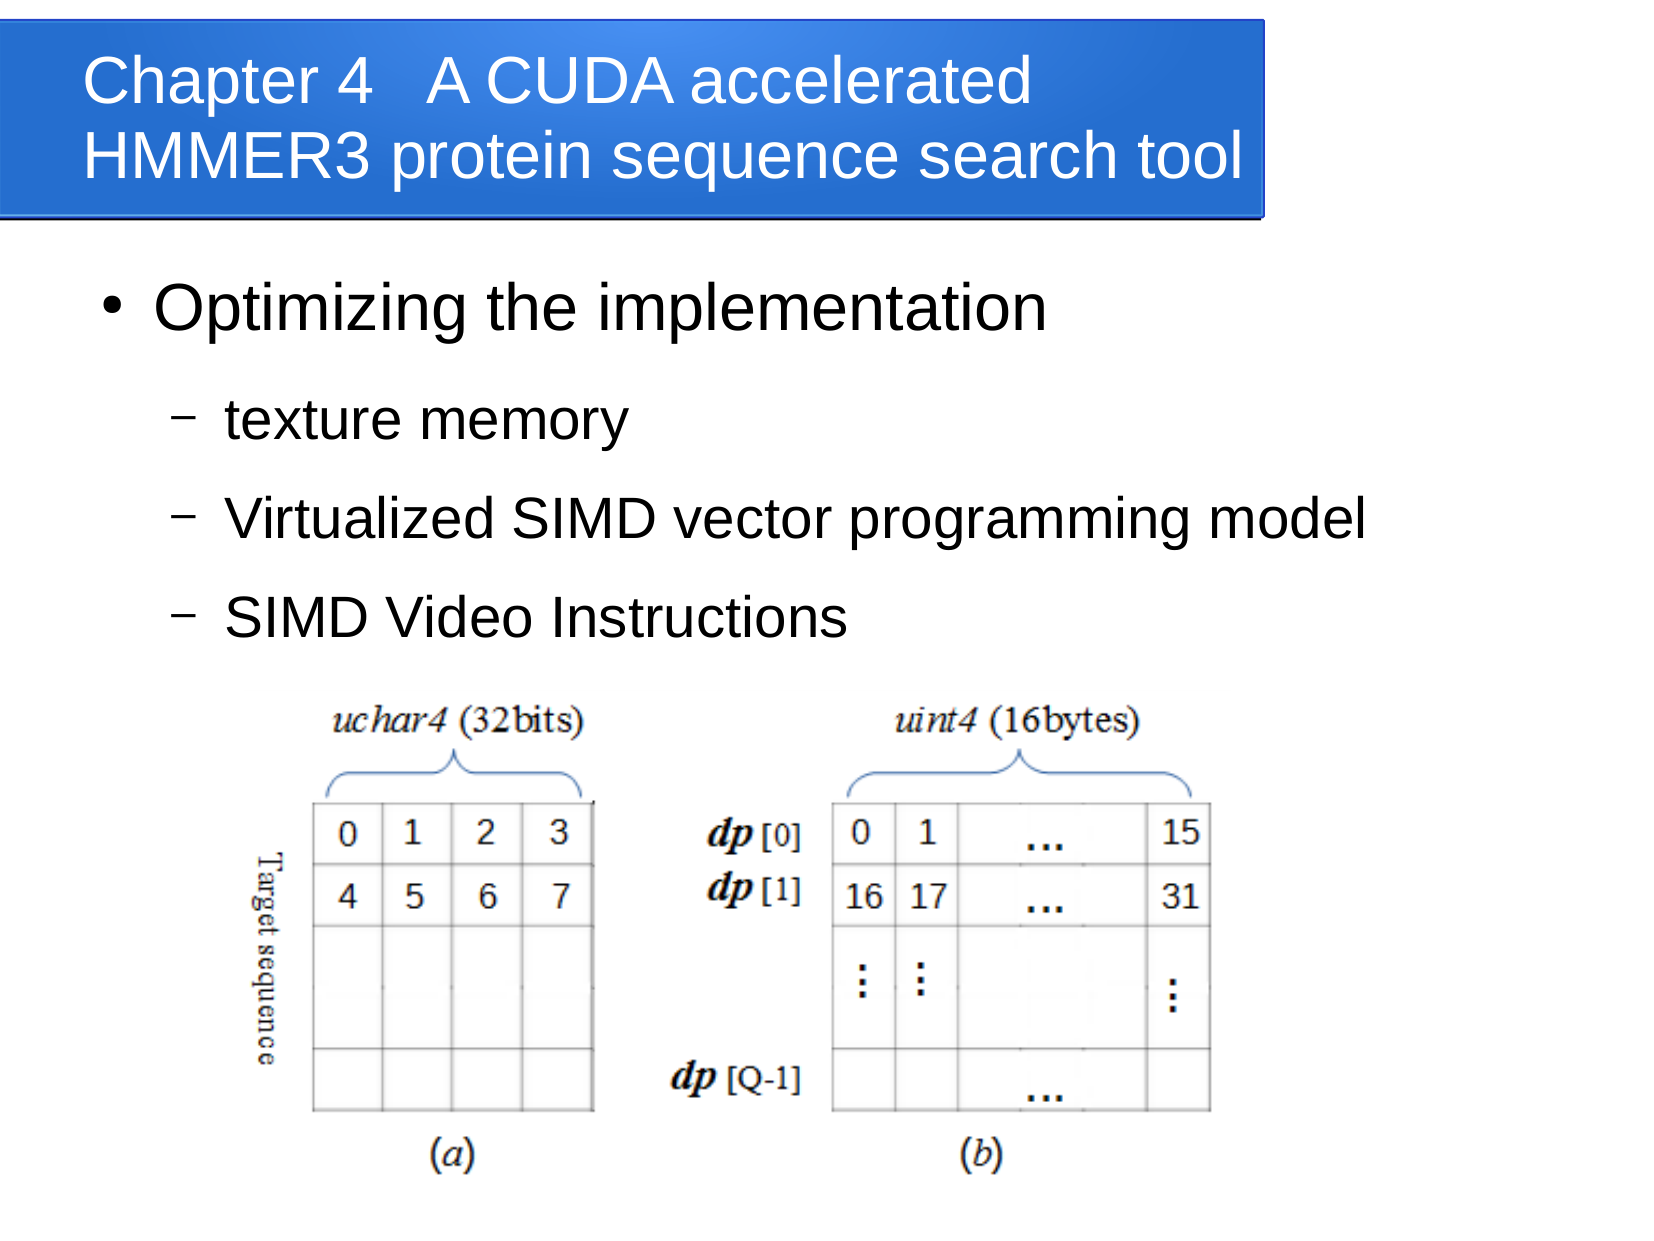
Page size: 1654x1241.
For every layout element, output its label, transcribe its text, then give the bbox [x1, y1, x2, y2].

picture [244, 689, 1231, 1186]
list Optimizing the implementation texture memory Virtualized SIMD vector programming model SIMD Video Instructions [82, 269, 1538, 1201]
title Chapter 4 A CUDA accelerated HMMER3 protein sequence search tool [82, 25, 1250, 211]
